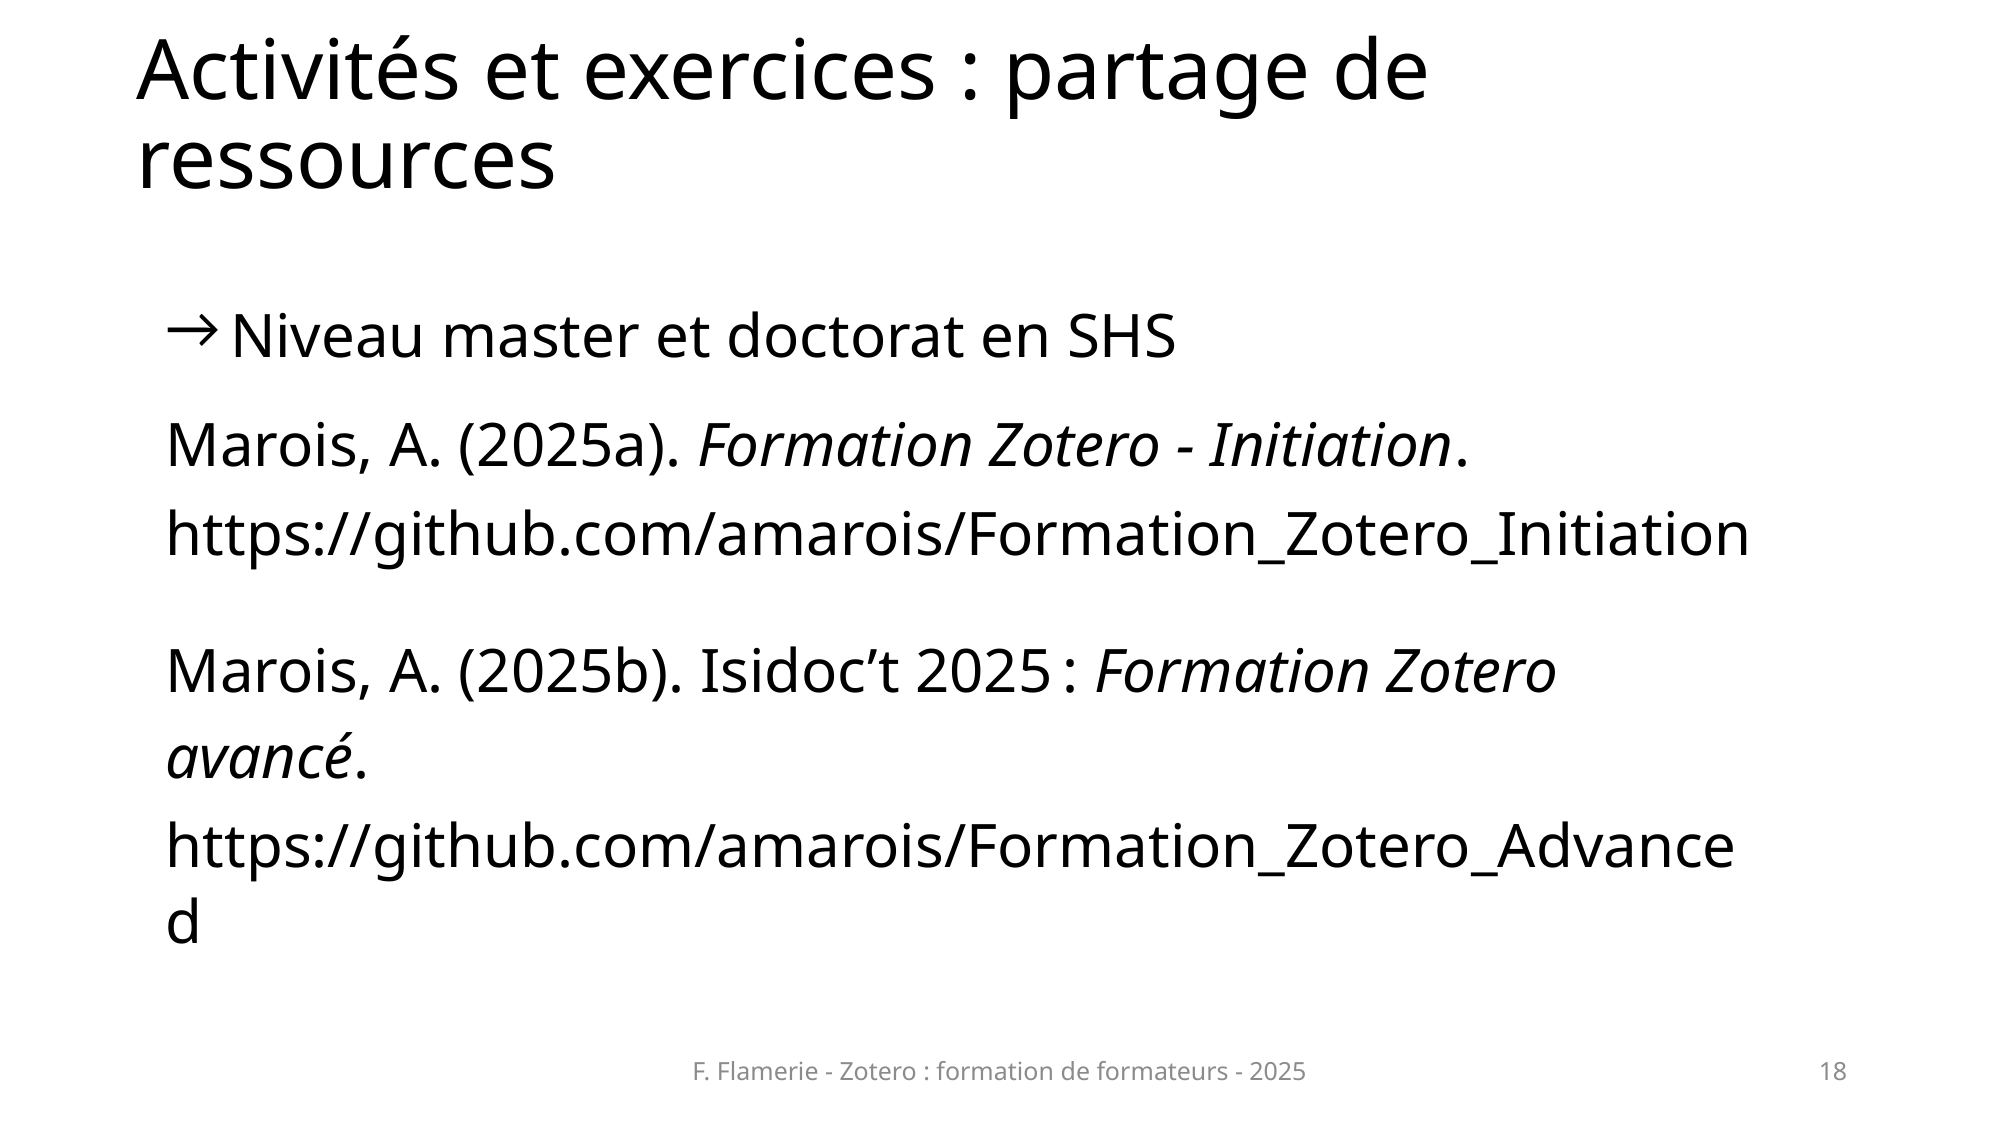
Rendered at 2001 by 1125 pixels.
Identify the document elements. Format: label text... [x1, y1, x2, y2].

title Activités et exercices : partage de ressources [121, 8, 1847, 226]
list Niveau master et doctorat en SHS Marois, A. (2025a). Formation Zotero - Initiation. https://github.com/amarois/Formation_Zotero_Initiation Marois, A. (2025b). Isidoc’t 2025 : Formation Zotero avancé. https://github.com/amarois/Formation_Zotero_Advanced [150, 194, 1784, 1072]
